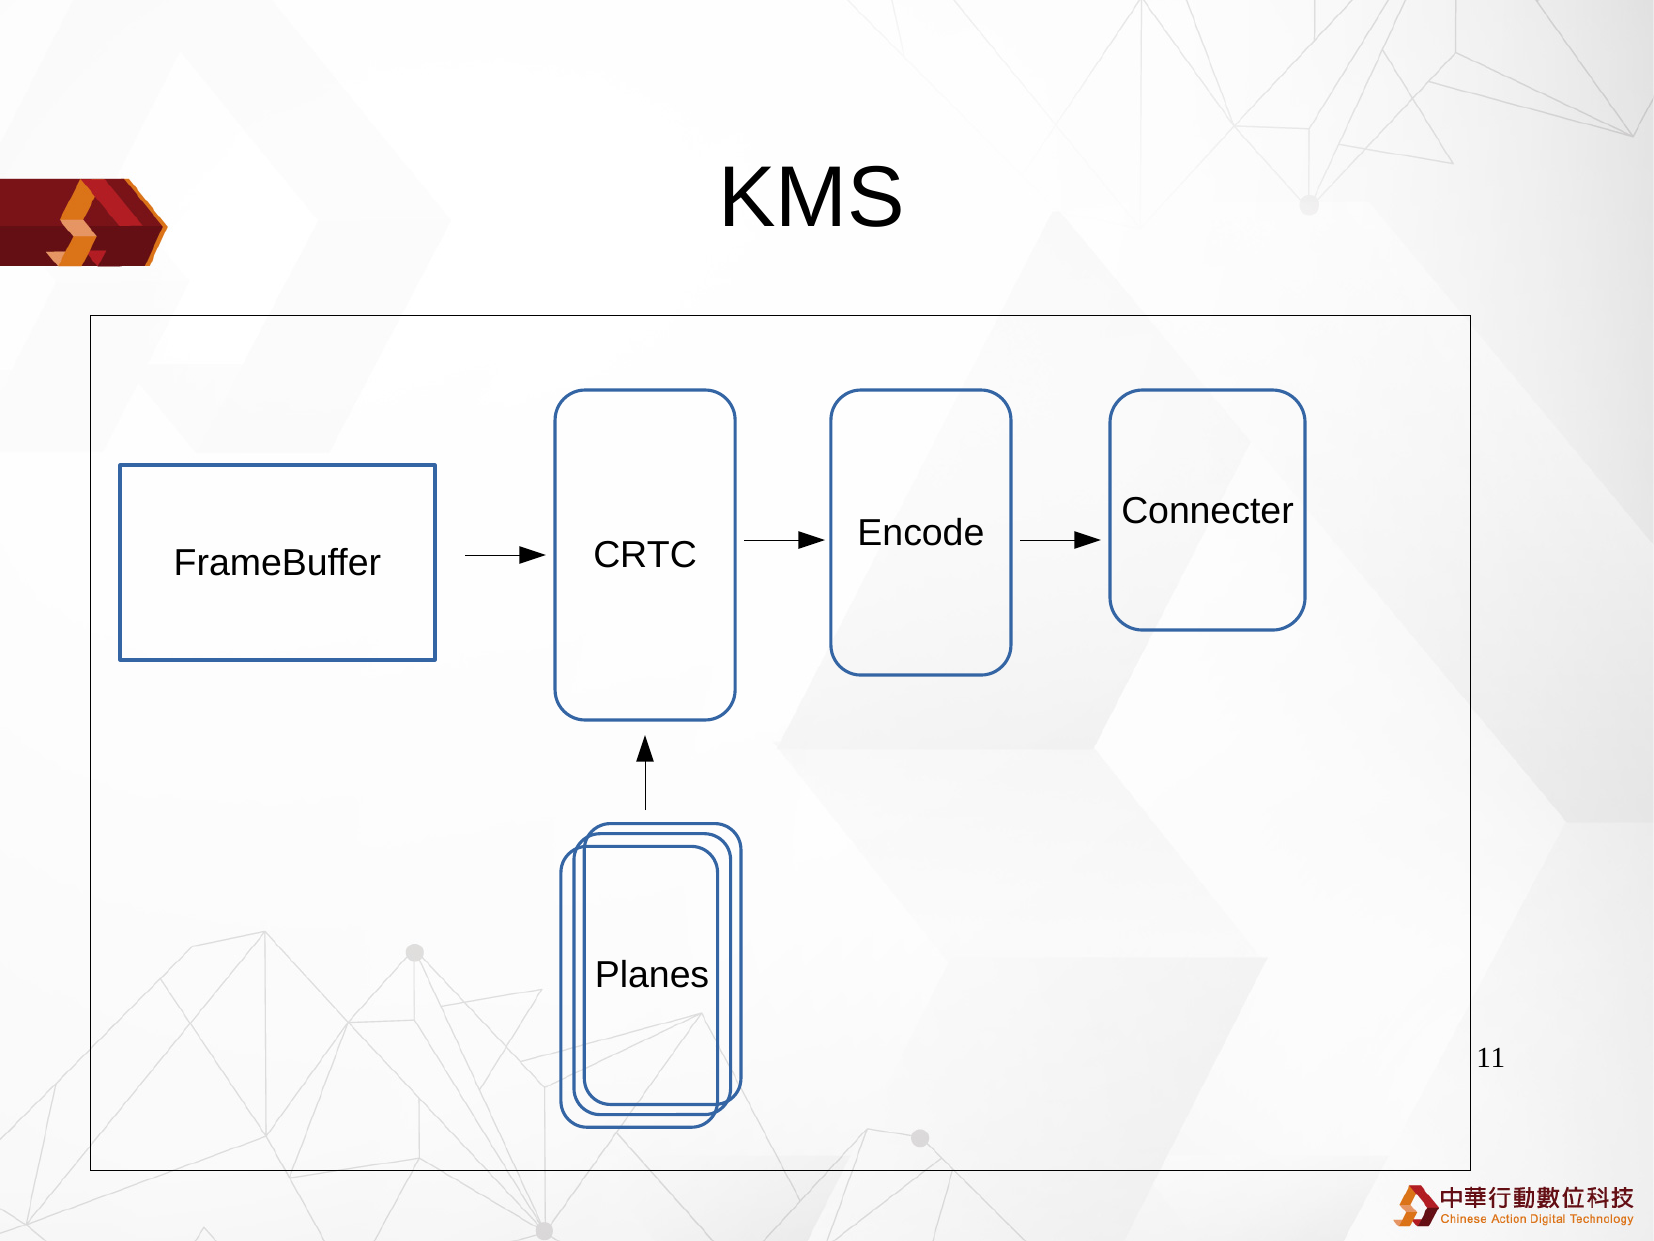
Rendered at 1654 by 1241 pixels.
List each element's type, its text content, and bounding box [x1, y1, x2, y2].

text_box Planes [573, 839, 725, 1115]
text_box Connecter [1110, 390, 1306, 631]
title KMS [118, 112, 1506, 281]
text_box Encode [830, 390, 1011, 676]
picture [0, 0, 1654, 1241]
text_box FrameBuffer [120, 465, 436, 661]
text_box Planes [586, 833, 731, 1102]
text_box CRTC [555, 390, 736, 721]
